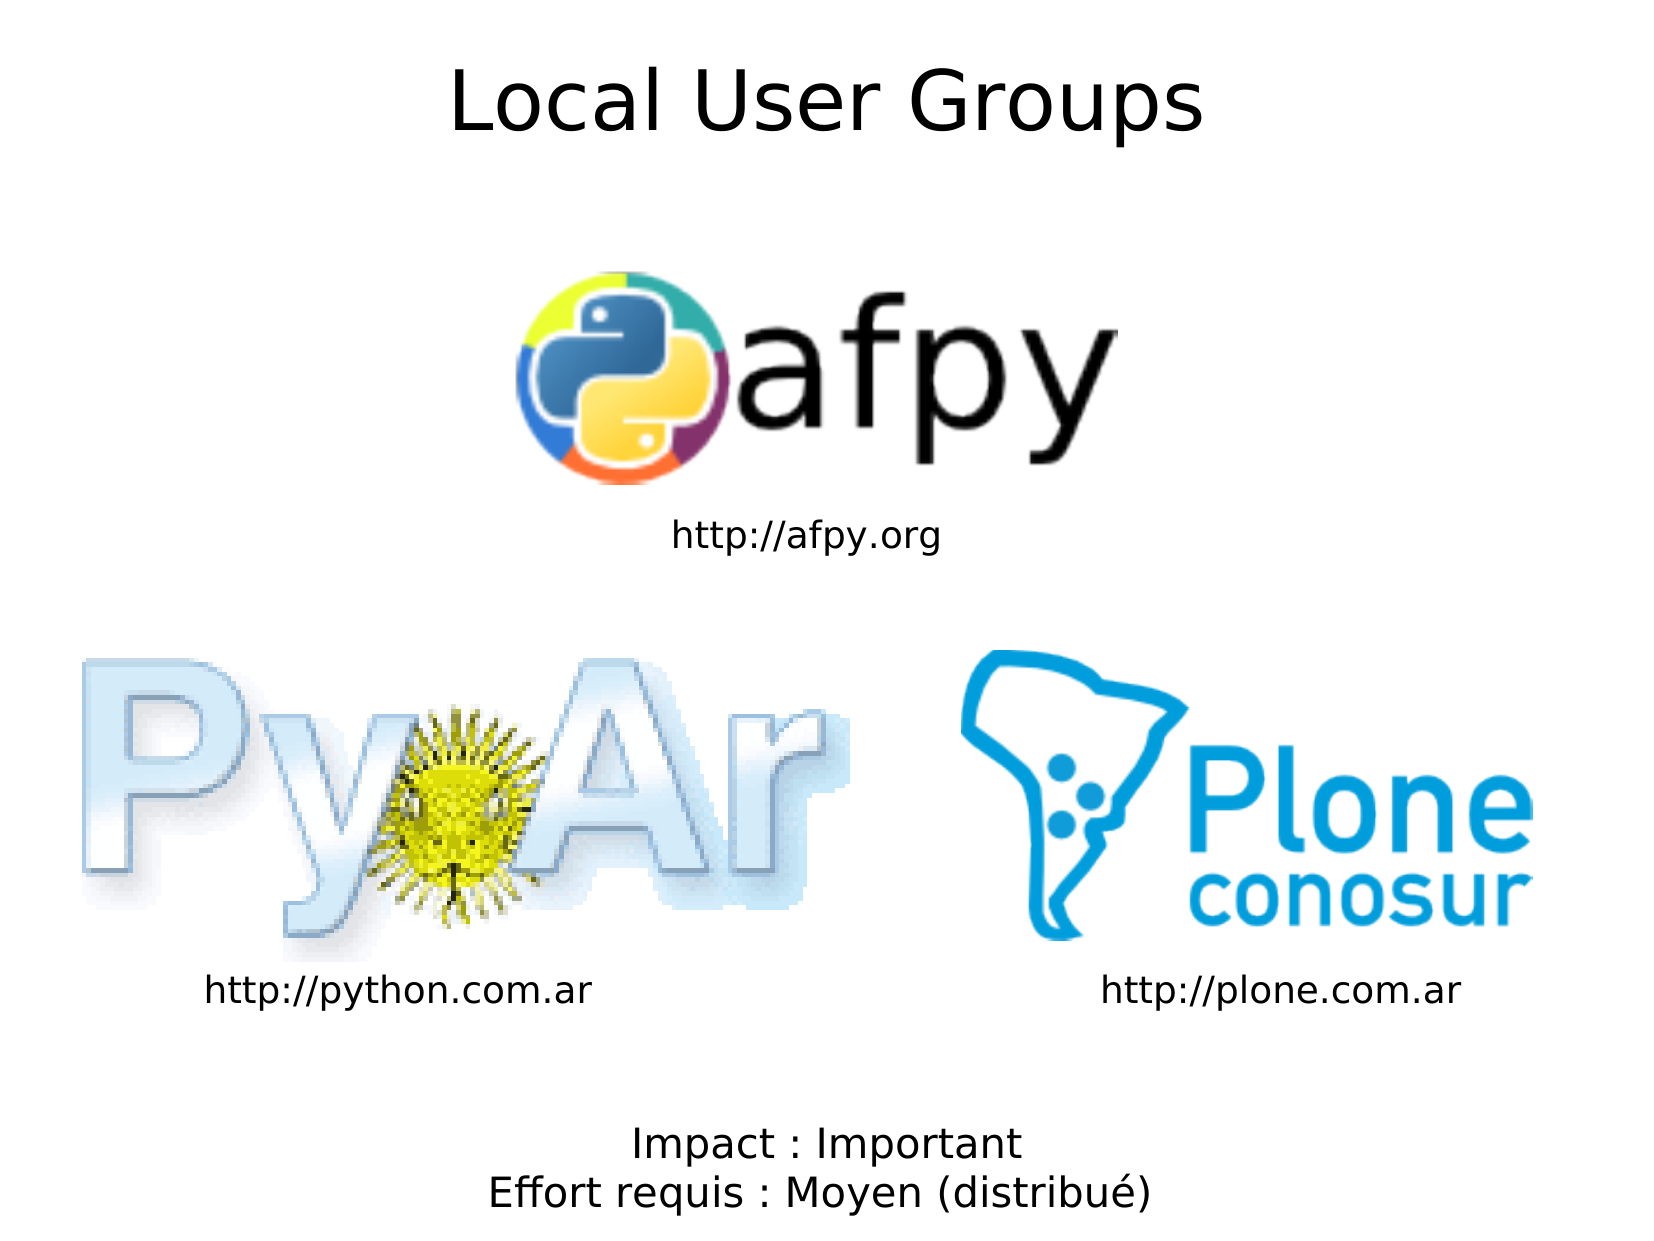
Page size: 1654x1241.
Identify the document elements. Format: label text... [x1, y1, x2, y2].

text_box http://plone.com.ar [1085, 961, 1477, 1020]
picture [503, 259, 1118, 485]
picture [961, 650, 1533, 941]
picture [82, 658, 850, 963]
text_box http://afpy.org [656, 506, 958, 565]
text_box Local User Groups Impact : Important Effort requis : Moyen (distribué) [0, 45, 1654, 1225]
text_box http://python.com.ar [188, 961, 608, 1020]
picture [961, 650, 993, 730]
picture [974, 665, 1167, 929]
